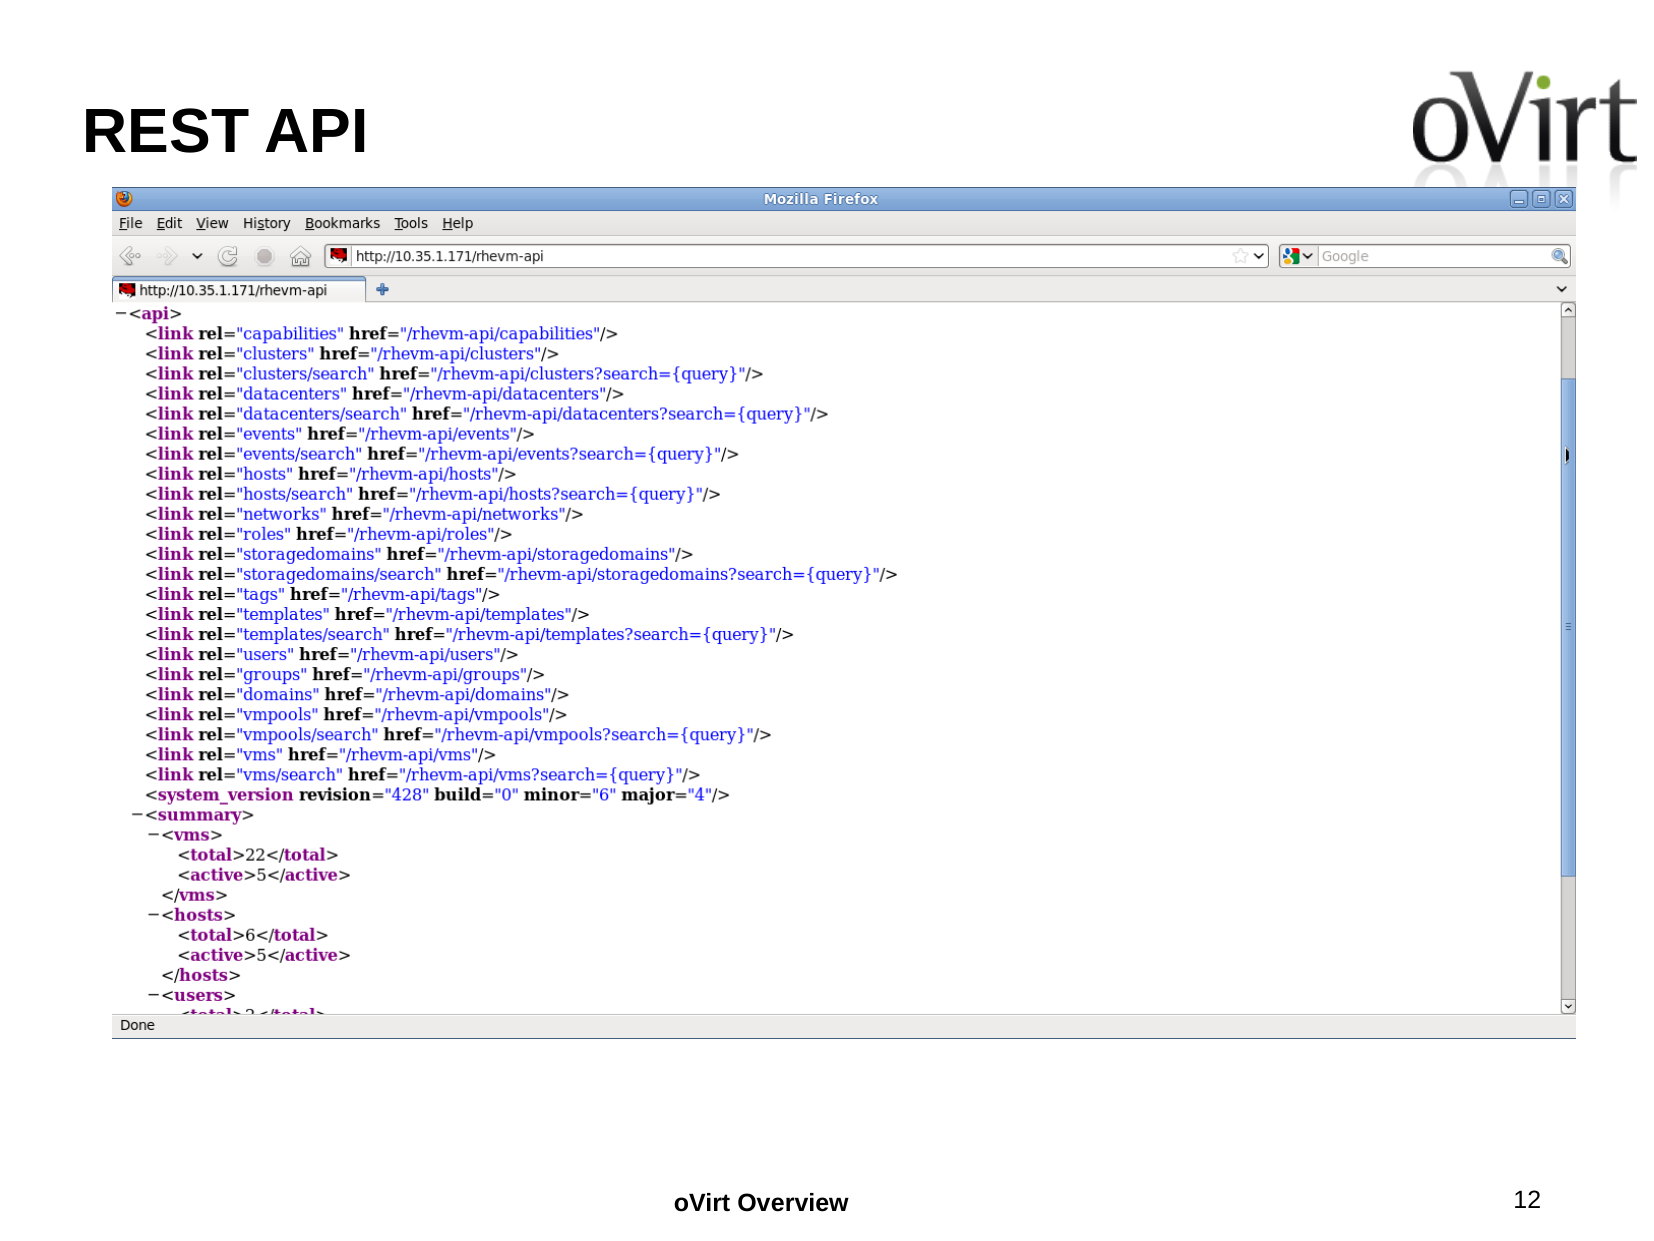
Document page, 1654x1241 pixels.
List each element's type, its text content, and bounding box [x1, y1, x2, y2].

picture [112, 63, 1637, 1039]
title REST API [82, 37, 1571, 226]
